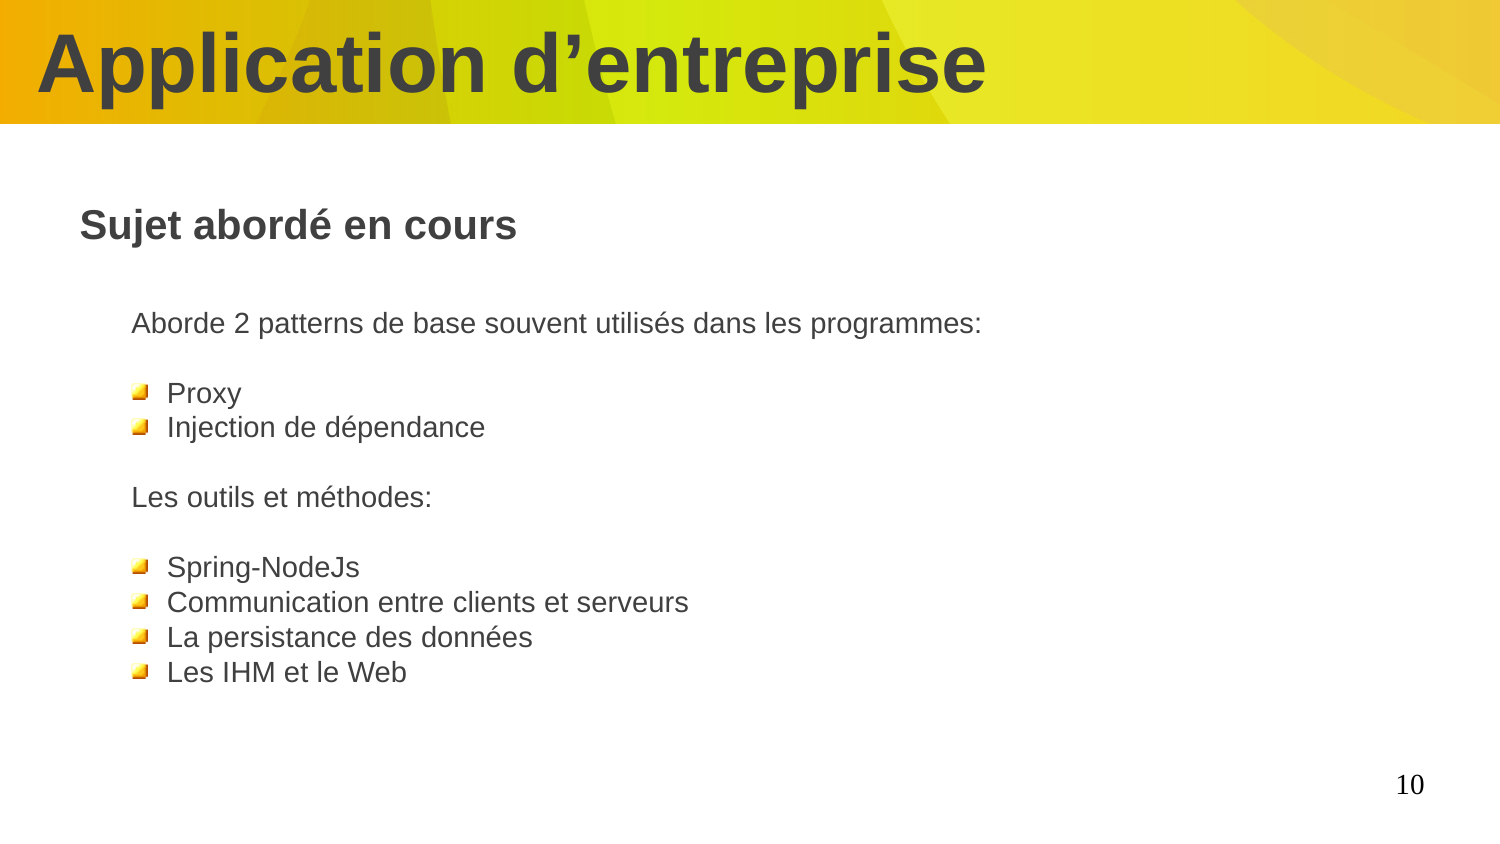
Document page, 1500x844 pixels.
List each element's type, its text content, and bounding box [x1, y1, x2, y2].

text_box Aborde 2 patterns de base souvent utilisés dans les programmes: Proxy Injection de dépendance Les outils et méthodes: Spring-NodeJs Communication entre clients et serveurs La persistance des données Les IHM et le Web [66, 296, 1460, 788]
text_box Sujet abordé en cours [64, 185, 1459, 261]
text_box Application d’entreprise [0, 0, 1498, 130]
picture [0, 0, 1500, 844]
